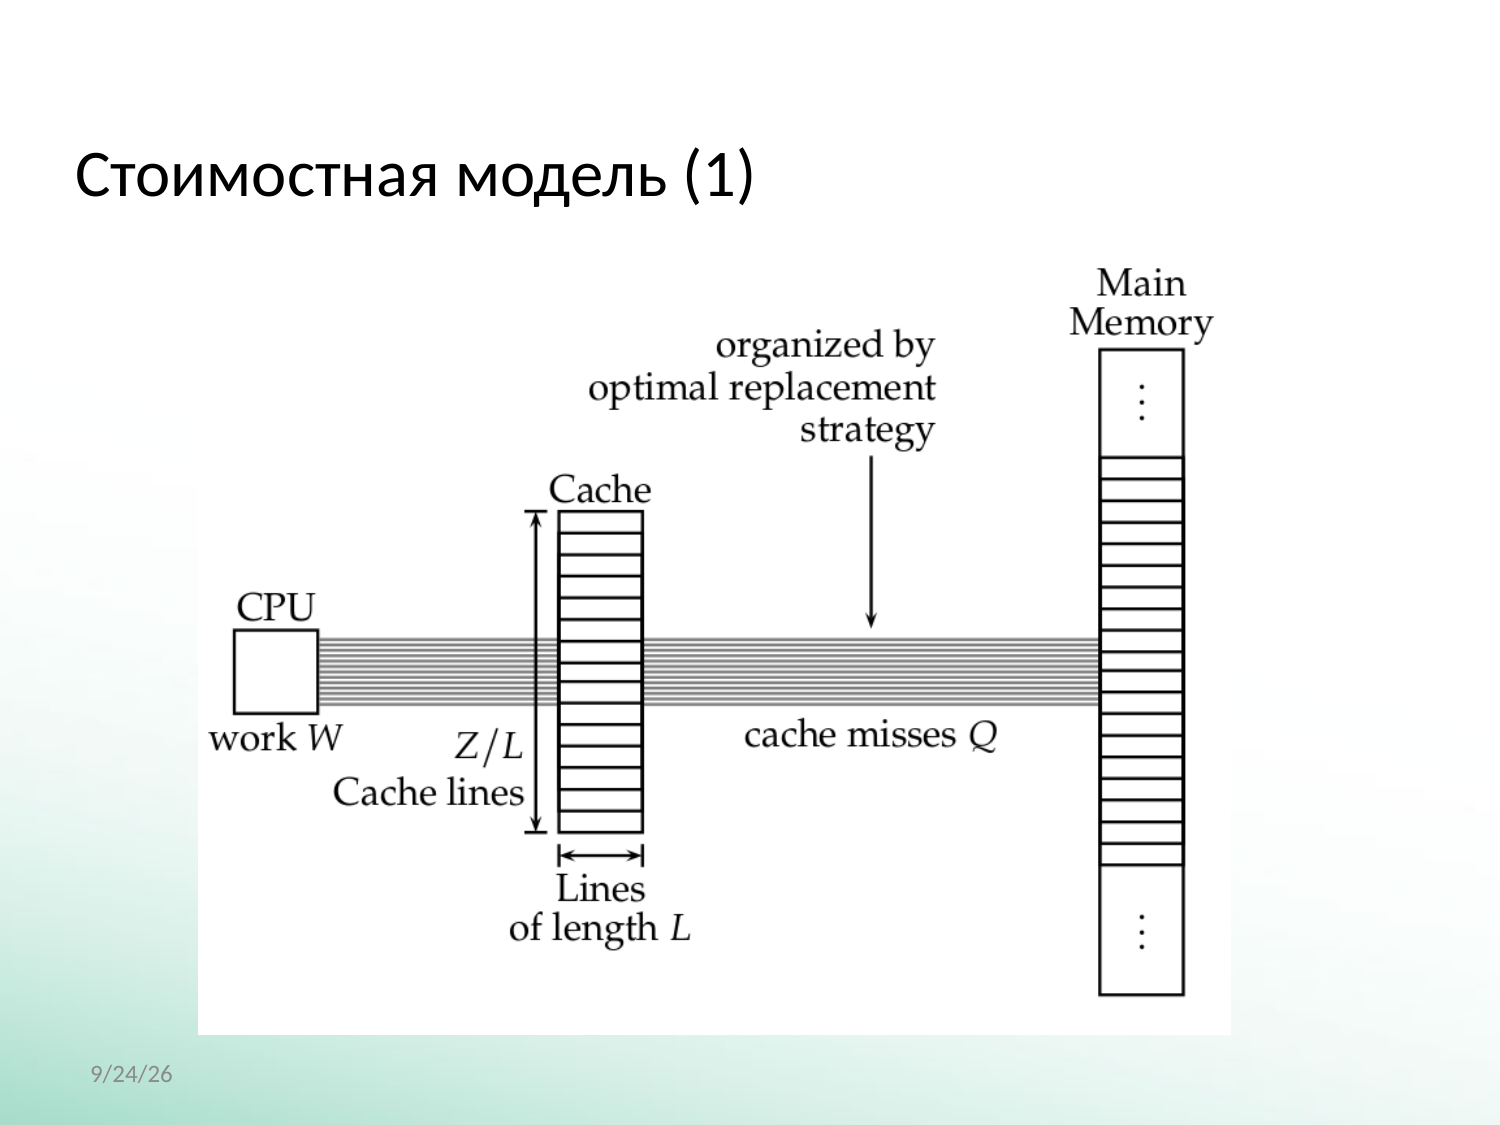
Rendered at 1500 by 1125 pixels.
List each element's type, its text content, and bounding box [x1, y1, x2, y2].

title Cтоимостная модель (1) [75, 86, 1425, 274]
picture [0, 0, 1500, 1125]
